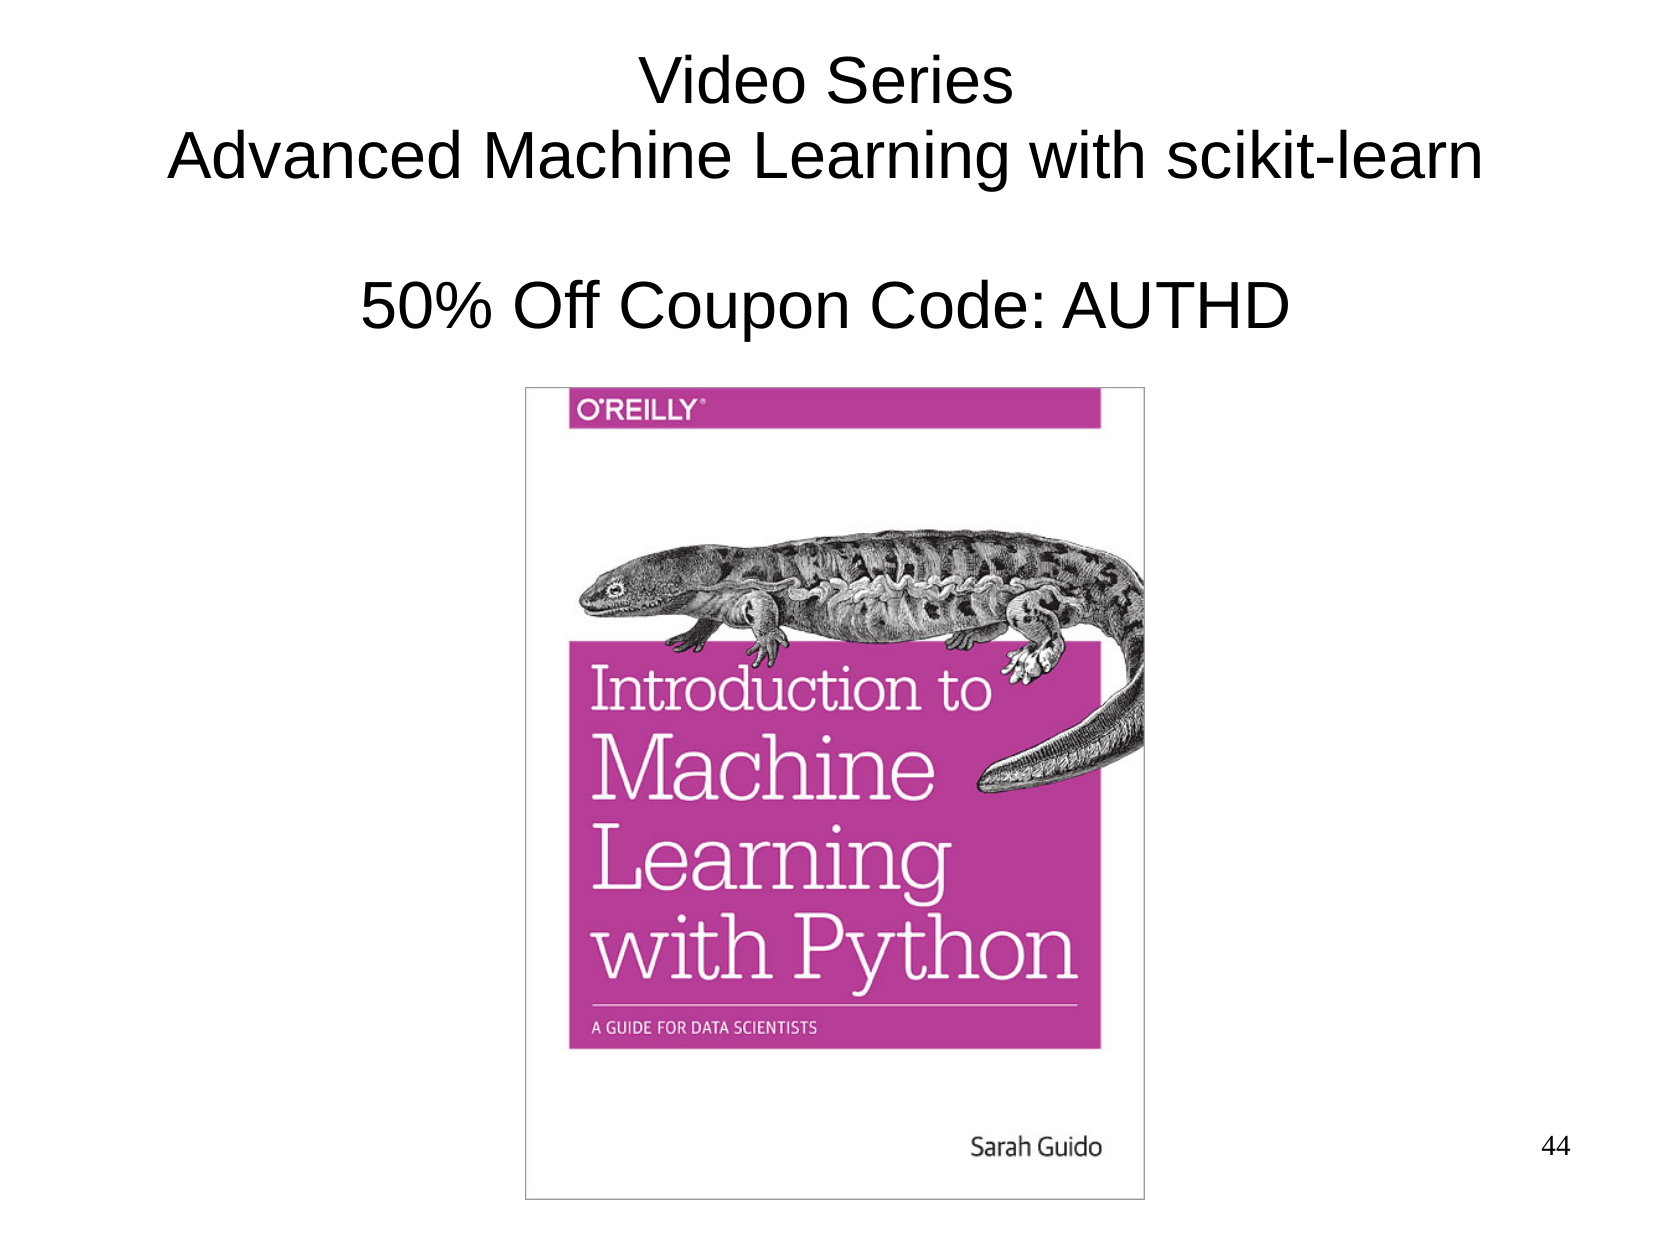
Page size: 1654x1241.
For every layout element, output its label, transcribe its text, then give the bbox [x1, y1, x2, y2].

picture [525, 387, 1145, 1201]
subtitle Video Series Advanced Machine Learning with scikit-learn 50% Off Coupon Code: AUTHD [82, 43, 1571, 1016]
